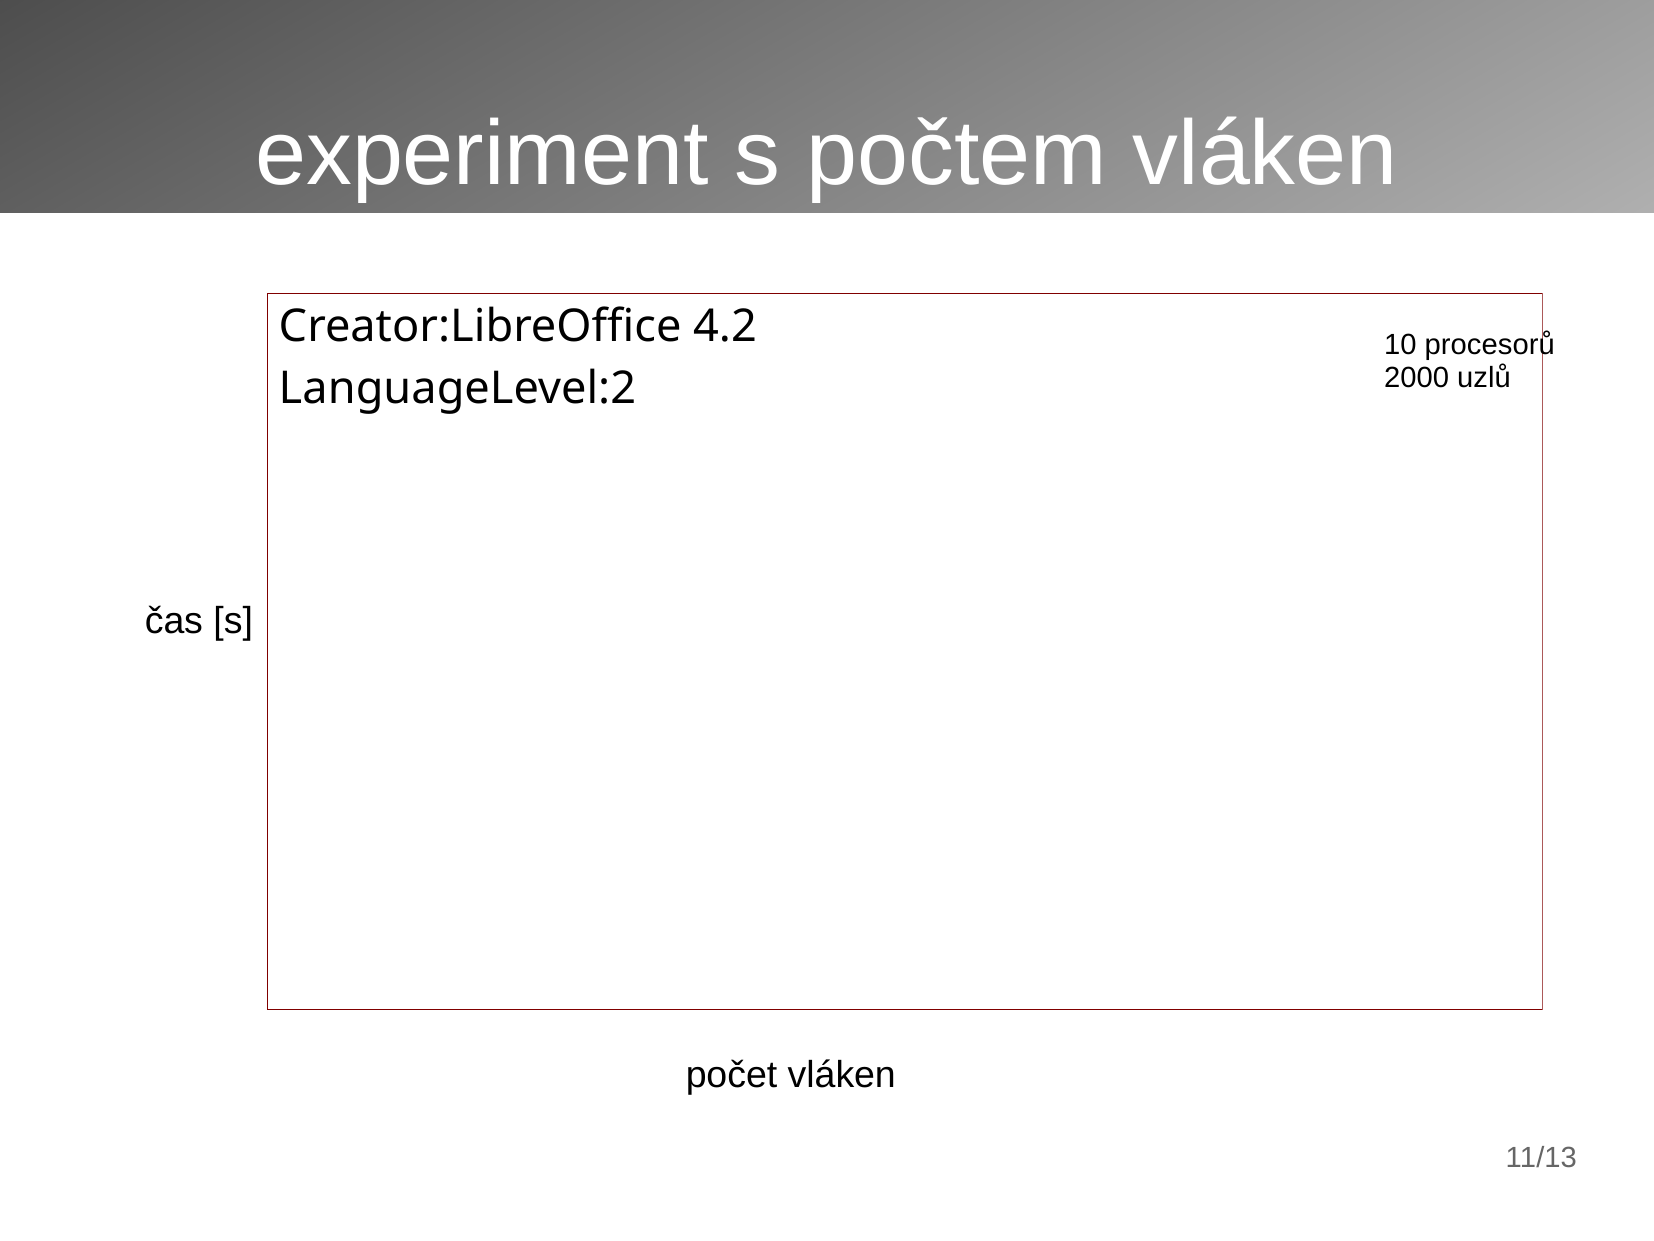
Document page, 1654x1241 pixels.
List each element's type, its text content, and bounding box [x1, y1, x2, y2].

text_box počet vláken [671, 1046, 911, 1104]
text_box <číslo>/13 [1346, 1133, 1654, 1182]
text_box [0, 0, 1654, 213]
text_box čas [s] [129, 591, 269, 649]
title experiment s počtem vláken [82, 49, 1571, 257]
text_box 10 procesorů 2000 uzlů [1369, 321, 1571, 435]
picture [264, 290, 1543, 1010]
